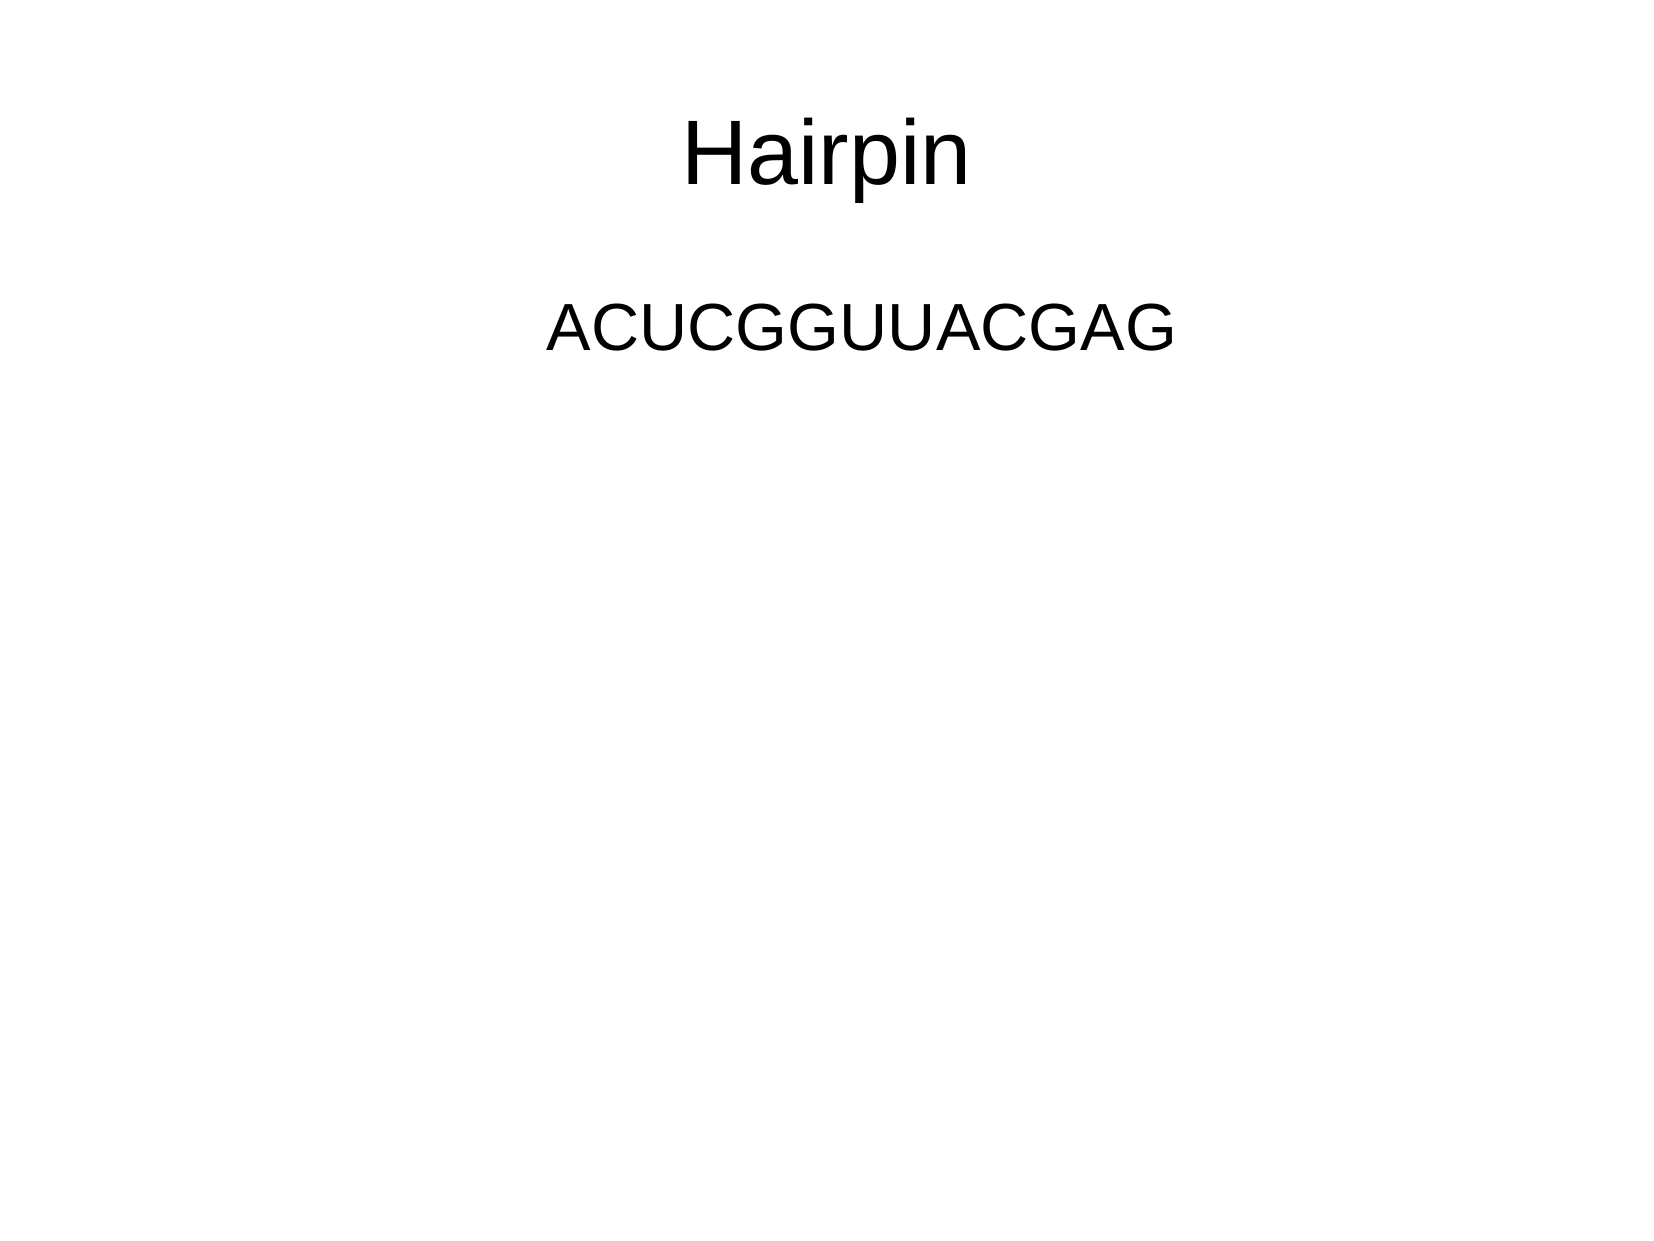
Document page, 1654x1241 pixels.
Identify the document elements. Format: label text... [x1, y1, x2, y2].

title Hairpin [82, 49, 1571, 257]
list ACUCGGUUACGAG [82, 290, 1571, 1010]
